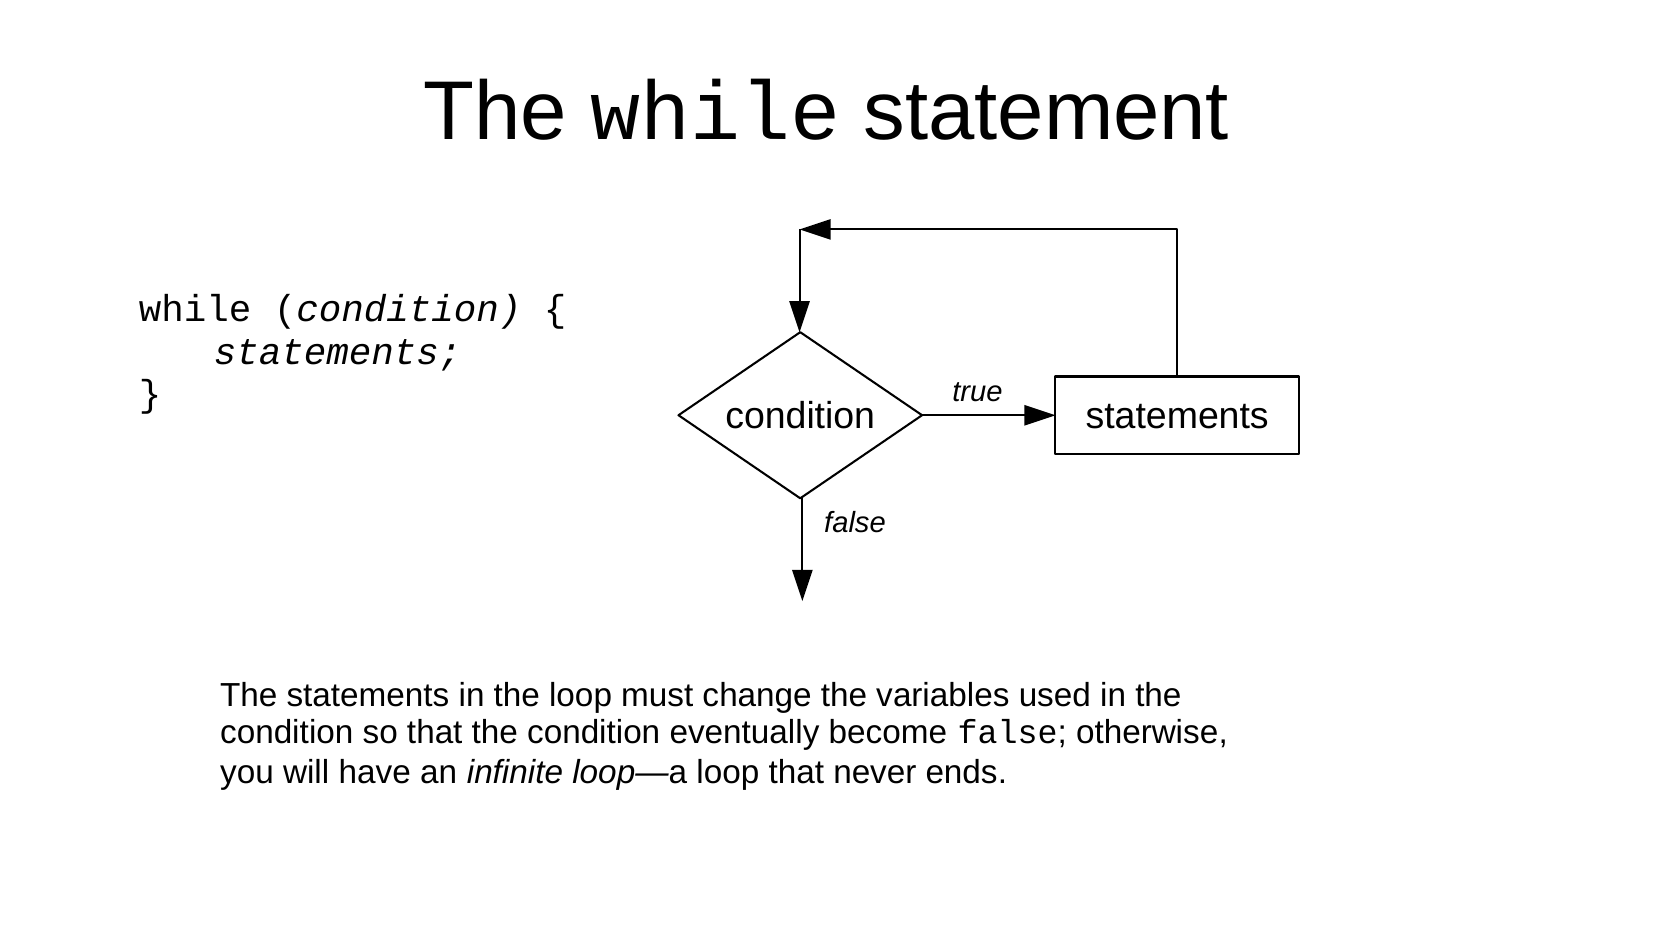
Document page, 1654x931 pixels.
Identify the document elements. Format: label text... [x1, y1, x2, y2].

text_box true [937, 367, 1018, 416]
text_box while (condition) { statements; } [123, 282, 582, 426]
text_box condition [678, 332, 922, 499]
text_box false [809, 498, 902, 546]
text_box statements [1055, 376, 1300, 454]
title The while statement [82, 37, 1571, 193]
text_box The statements in the loop must change the variables used in the condition so that the condition eventually become false; otherwise, you will have an infinite loop—a loop that never ends. [205, 668, 1277, 798]
